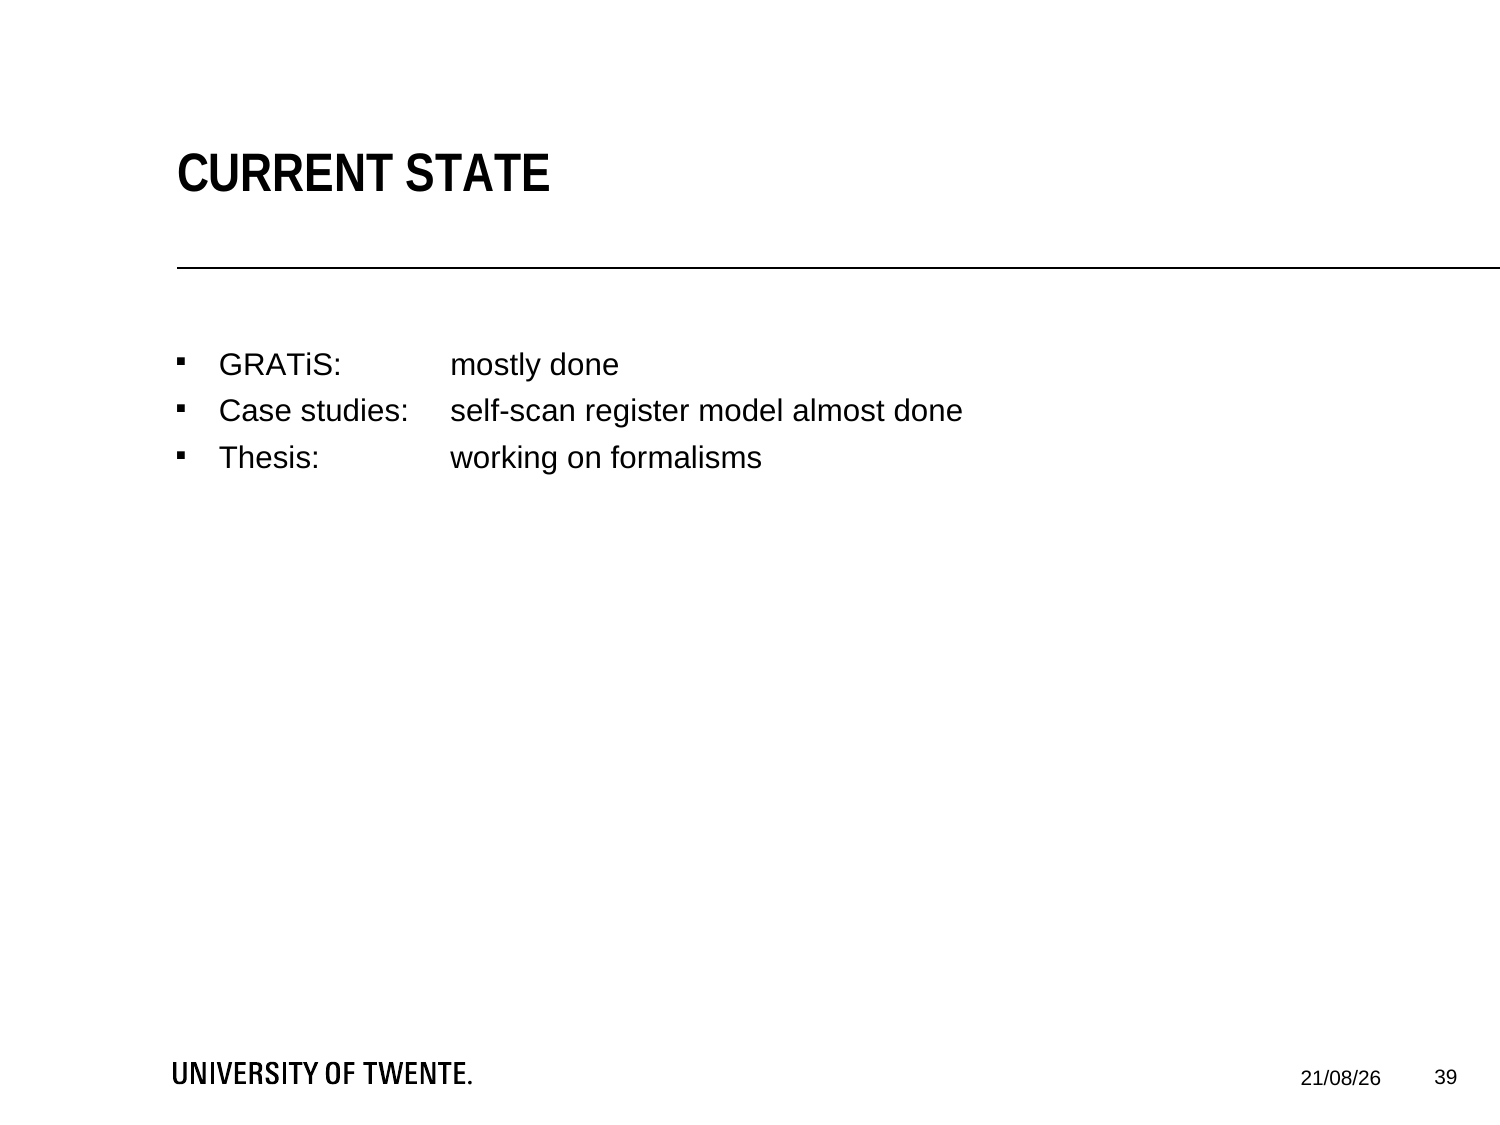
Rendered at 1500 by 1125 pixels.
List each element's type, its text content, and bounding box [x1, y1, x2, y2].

text_box <number> [1395, 1049, 1458, 1125]
title CURRENT STATE [177, 59, 1458, 248]
text_box 21/05/12 [1242, 1050, 1395, 1125]
list GRATiS: mostly done Case studies: self-scan register model almost done Thesis: working on formalisms [177, 336, 1381, 961]
